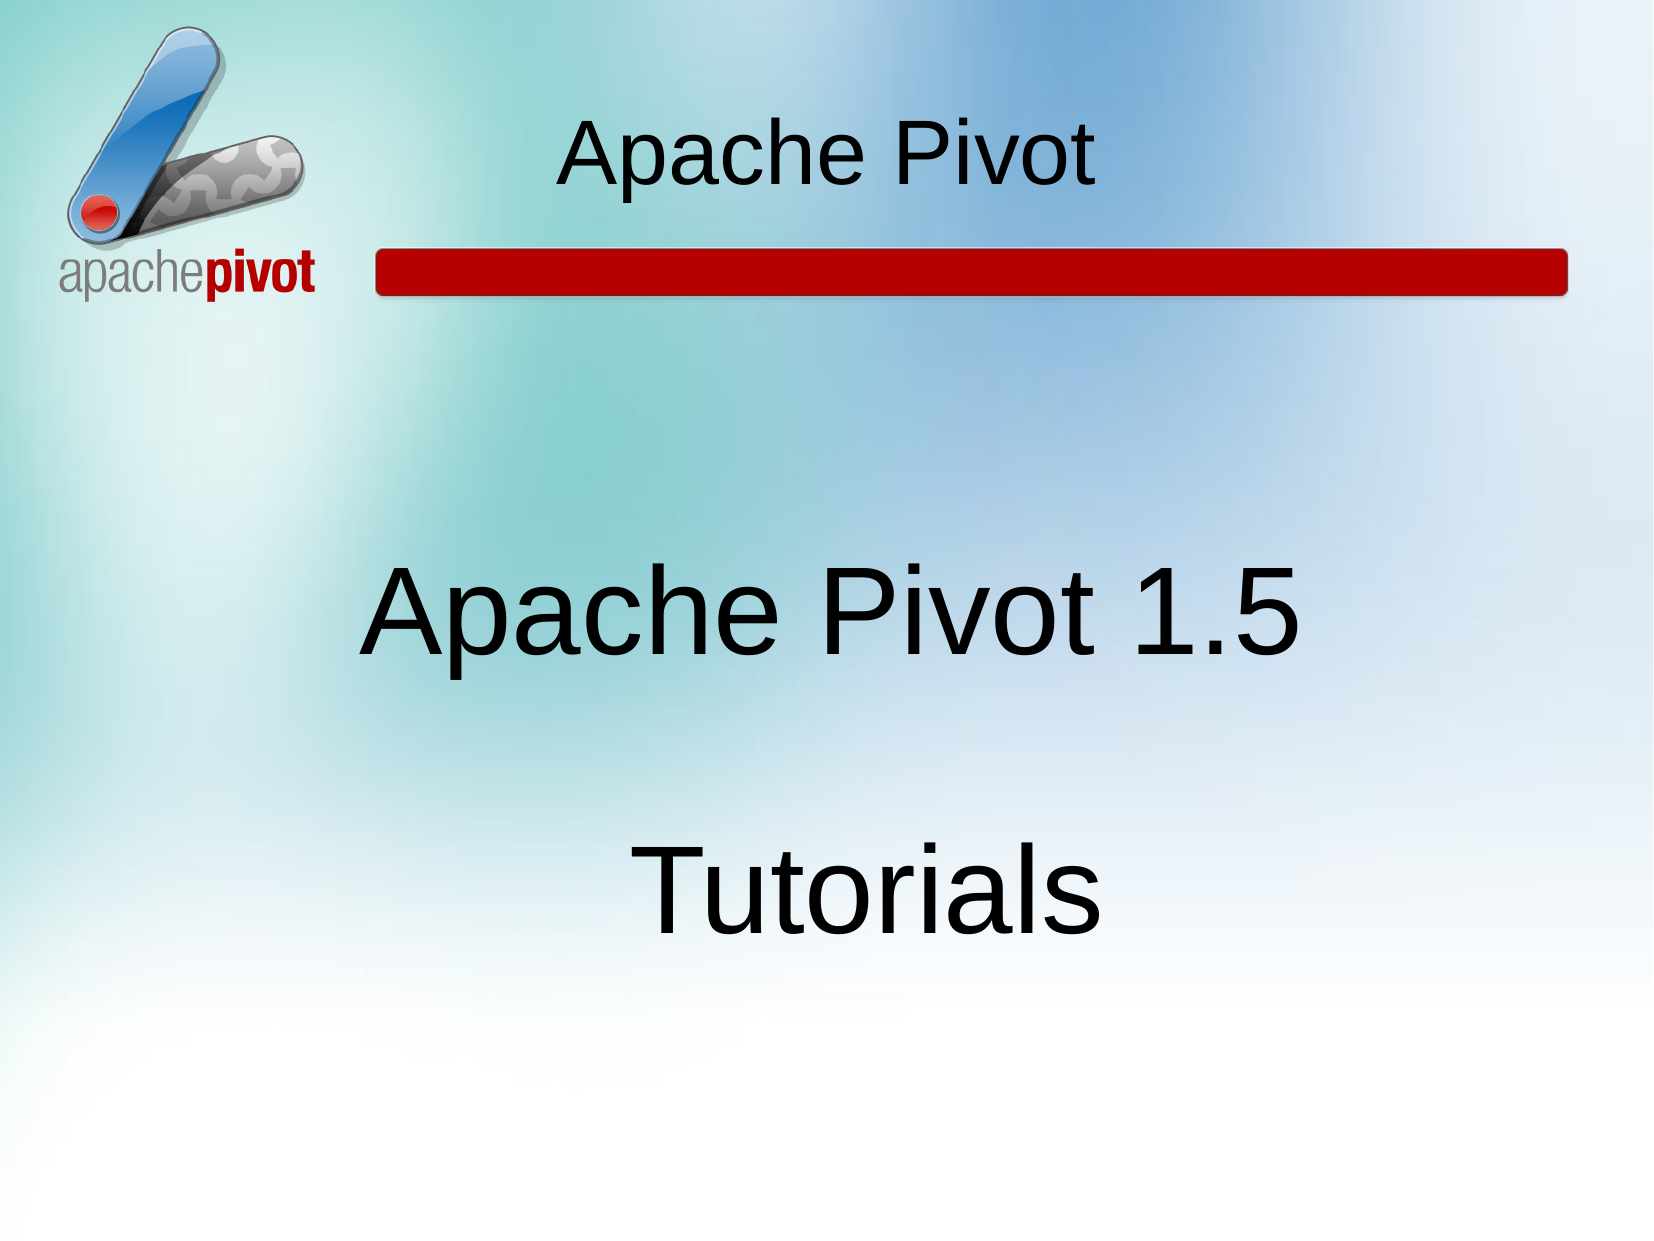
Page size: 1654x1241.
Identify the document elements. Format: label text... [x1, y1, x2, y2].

title Apache Pivot [315, 49, 1571, 257]
picture [0, 0, 1654, 1241]
subtitle Apache Pivot 1.5 Tutorials [59, 290, 1595, 1211]
